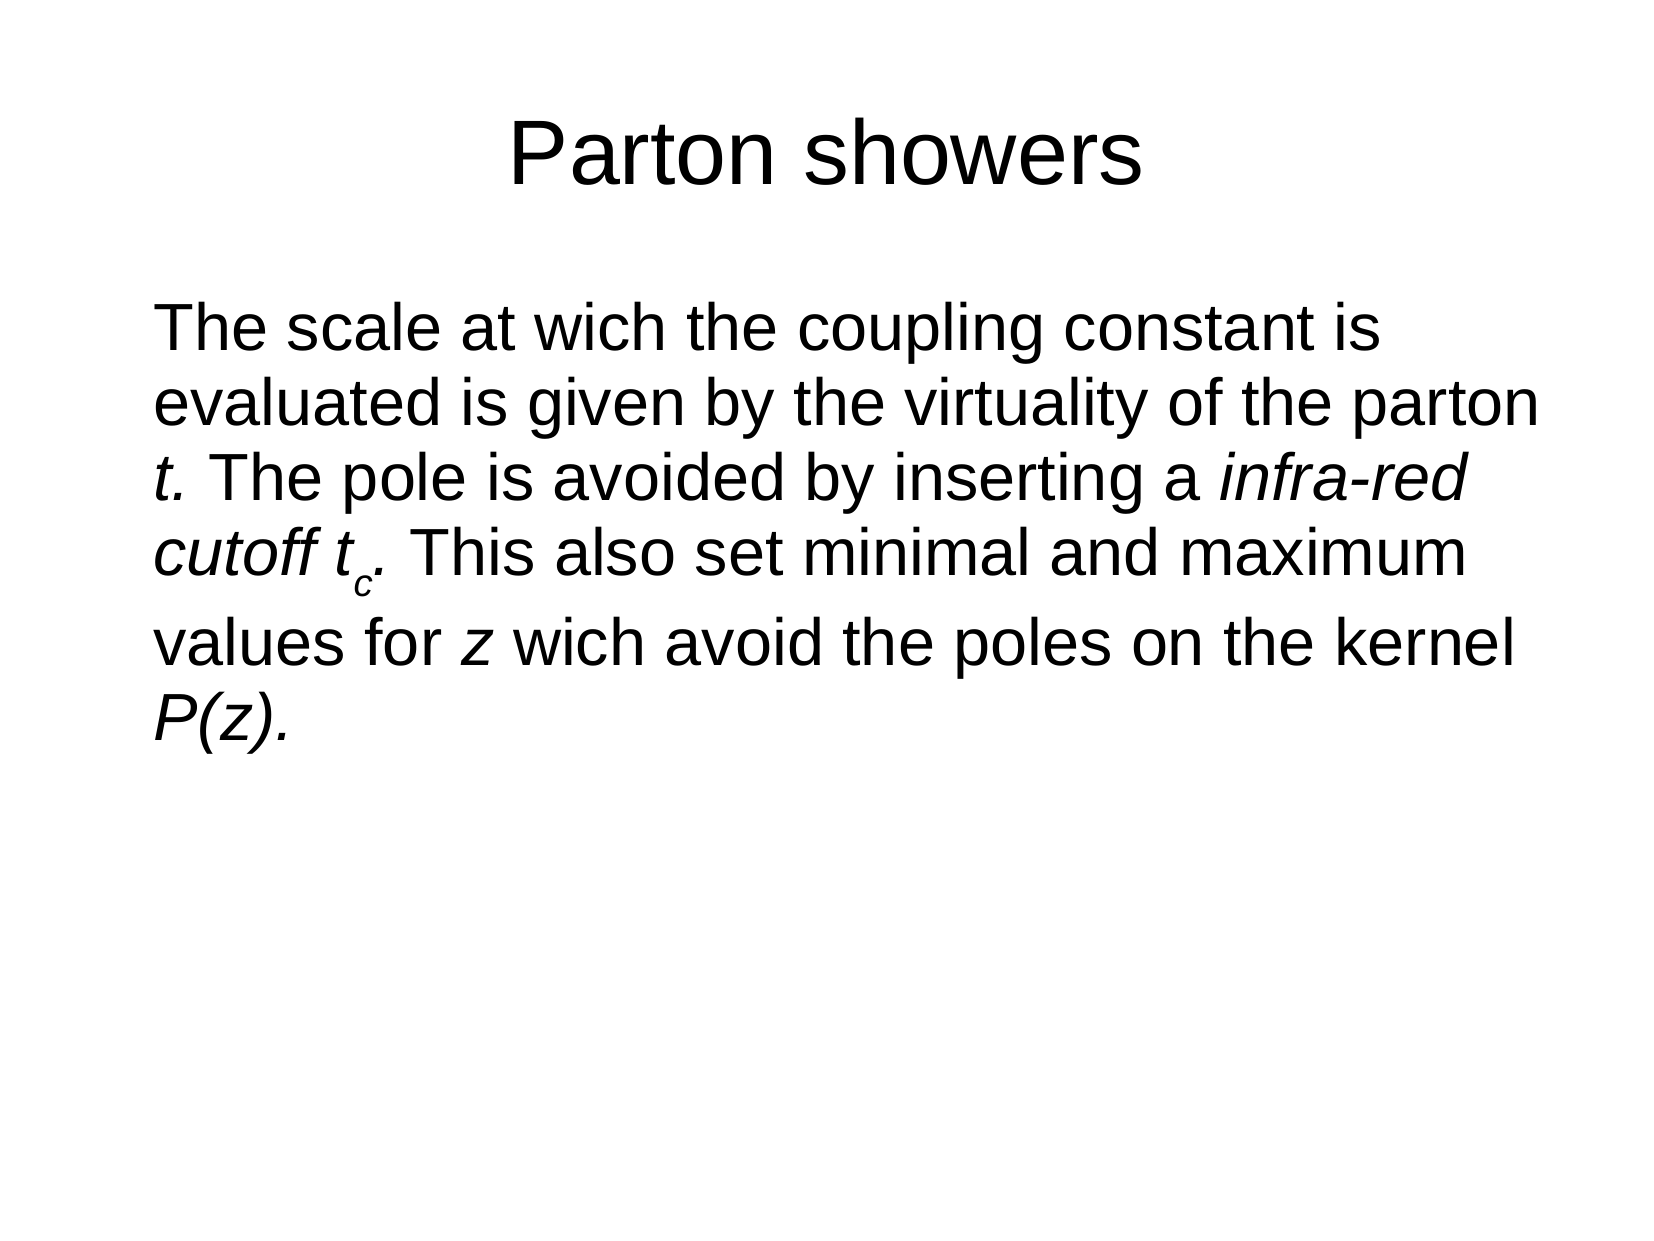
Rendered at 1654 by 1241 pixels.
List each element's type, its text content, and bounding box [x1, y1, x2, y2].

list The scale at wich the coupling constant is evaluated is given by the virtuality of the parton t. The pole is avoided by inserting a infra-red cutoff tc. This also set minimal and maximum values for z wich avoid the poles on the kernel P(z). [82, 290, 1571, 1010]
title Parton showers [82, 49, 1571, 257]
